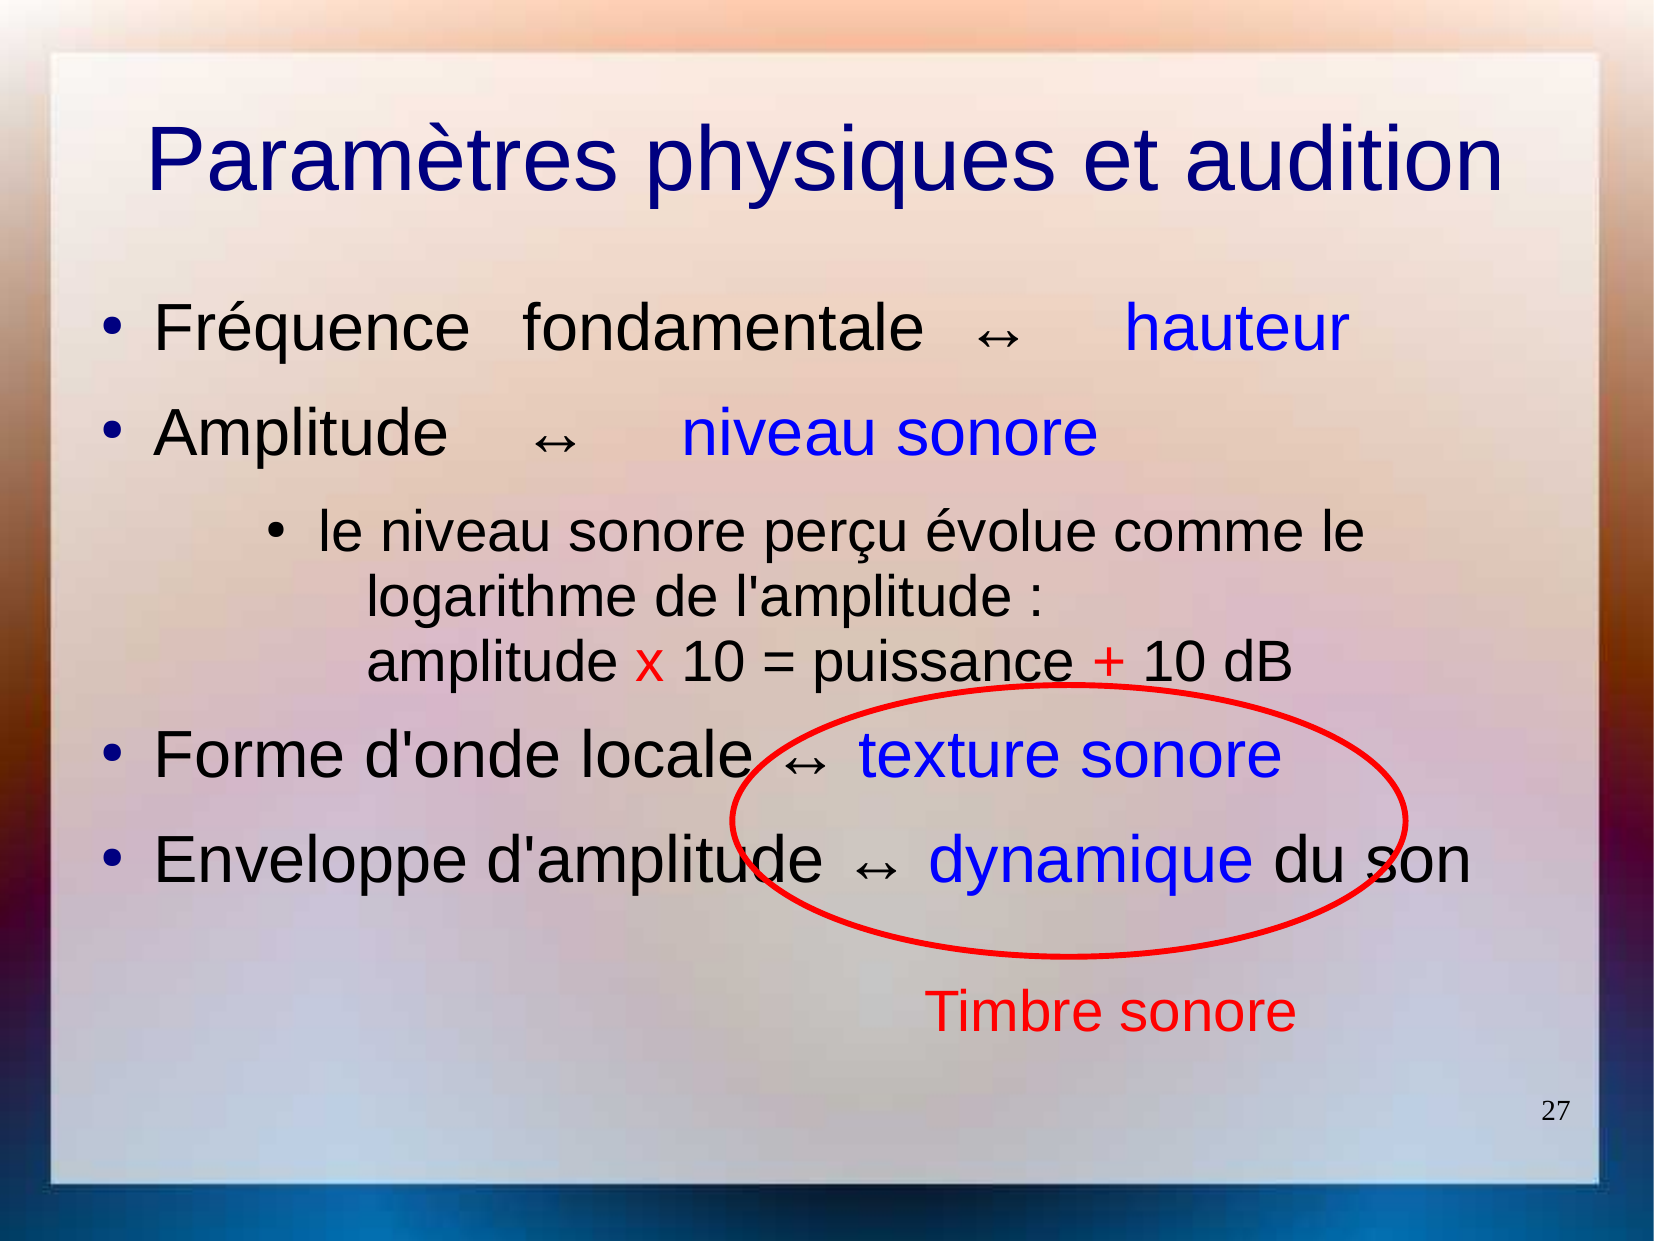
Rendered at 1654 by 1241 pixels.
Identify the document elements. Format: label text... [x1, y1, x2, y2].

text_box Timbre sonore [909, 971, 1323, 1052]
title Paramètres physiques et audition [82, 55, 1571, 263]
picture [0, 0, 1654, 1241]
list Fréquence fondamentale ↔ hauteur Amplitude ↔ niveau sonore le niveau sonore perçu évolue comme le logarithme de l'amplitude : amplitude x 10 = puissance + 10 dB Forme d'onde locale ↔ texture sonore Enveloppe d'amplitude ↔ dynamique du son [82, 290, 1571, 1109]
